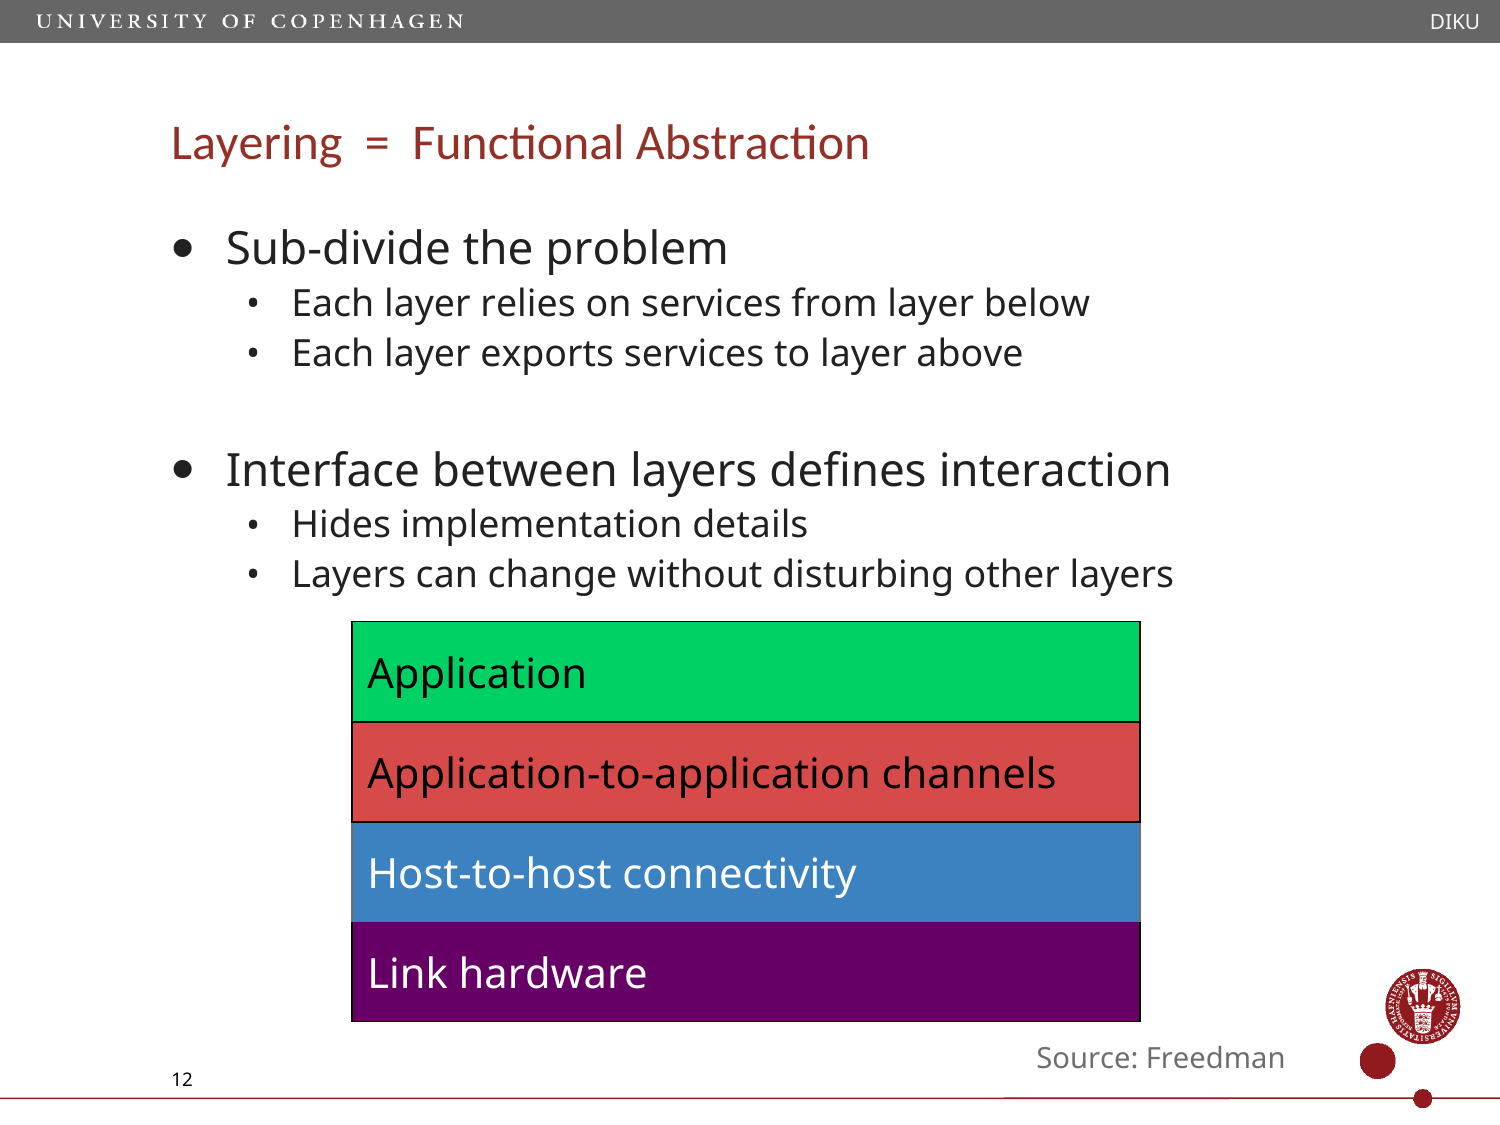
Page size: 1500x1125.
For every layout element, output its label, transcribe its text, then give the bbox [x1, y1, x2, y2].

text_box <number> [171, 1067, 522, 1092]
picture [0, 910, 1500, 1122]
text_box Host-to-host connectivity [352, 822, 1140, 922]
text_box Application-to-application channels [352, 722, 1140, 822]
text_box Layering = Functional Abstraction [171, 75, 1329, 171]
text_box Sub-divide the problem Each layer relies on services from layer below Each layer exports services to layer above Interface between layers defines interaction Hides implementation details Layers can change without disturbing other layers [171, 225, 1329, 900]
text_box Application [352, 621, 1140, 722]
text_box Link hardware [352, 922, 1140, 1022]
text_box DIKU [469, 0, 1495, 43]
text_box Source: Freedman [1021, 1031, 1341, 1083]
